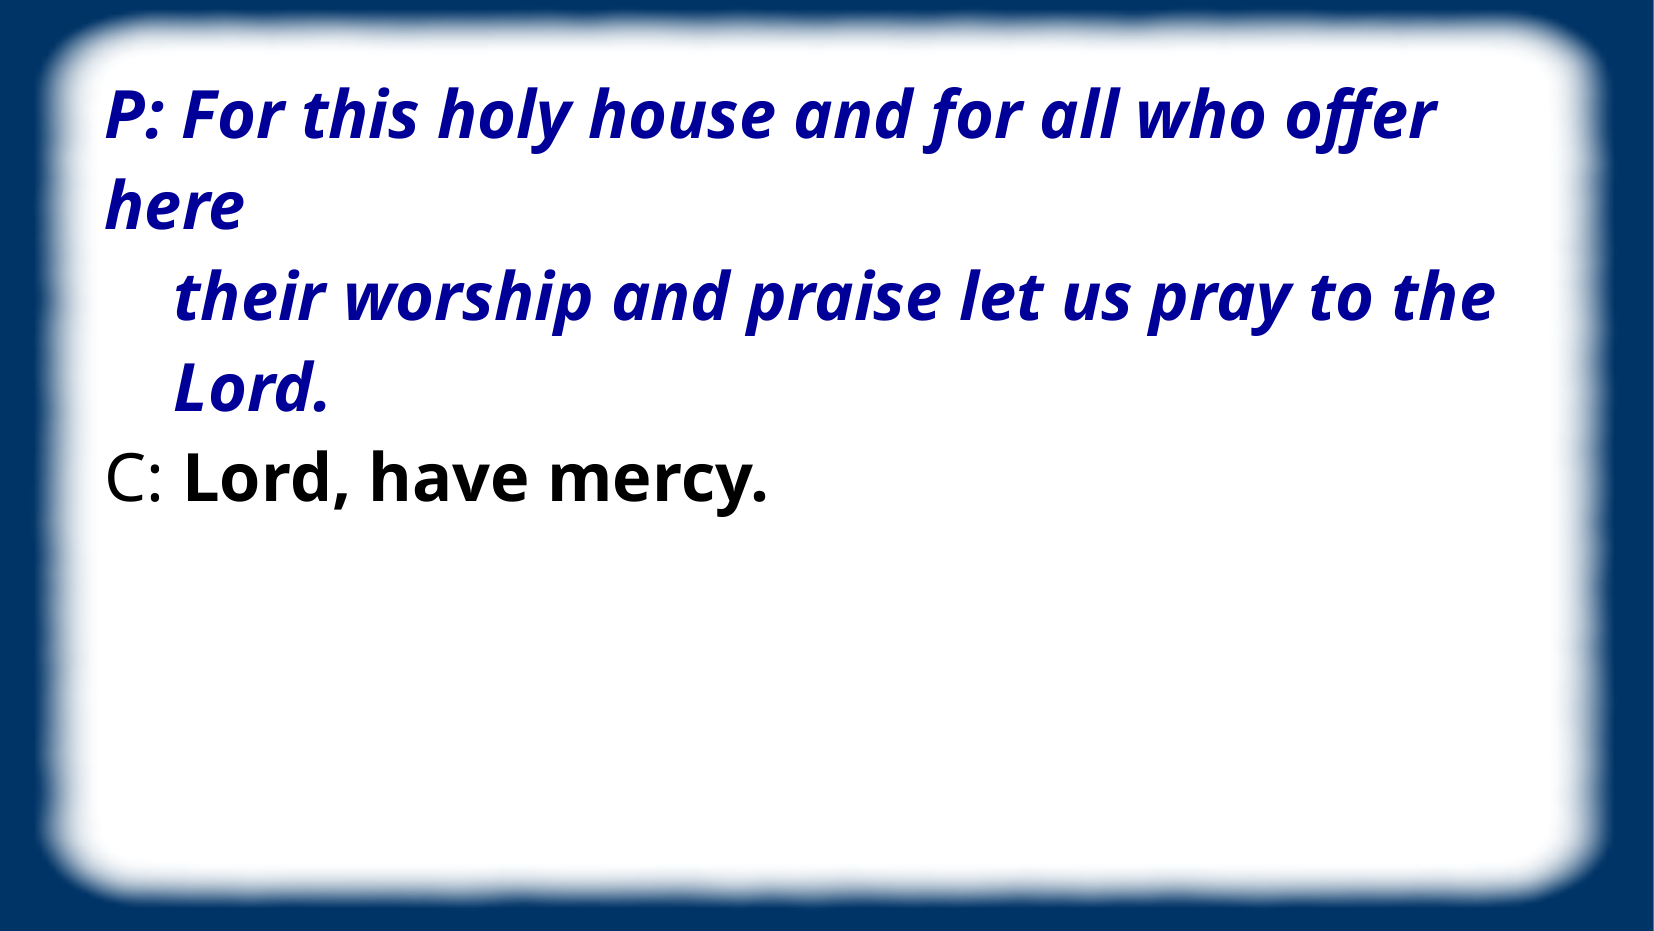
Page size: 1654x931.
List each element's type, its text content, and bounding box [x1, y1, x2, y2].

picture [0, 0, 1654, 931]
text_box P: For this holy house and for all who offer here their worship and praise let us pray to the Lord. C: Lord, have mercy. [90, 60, 1561, 430]
